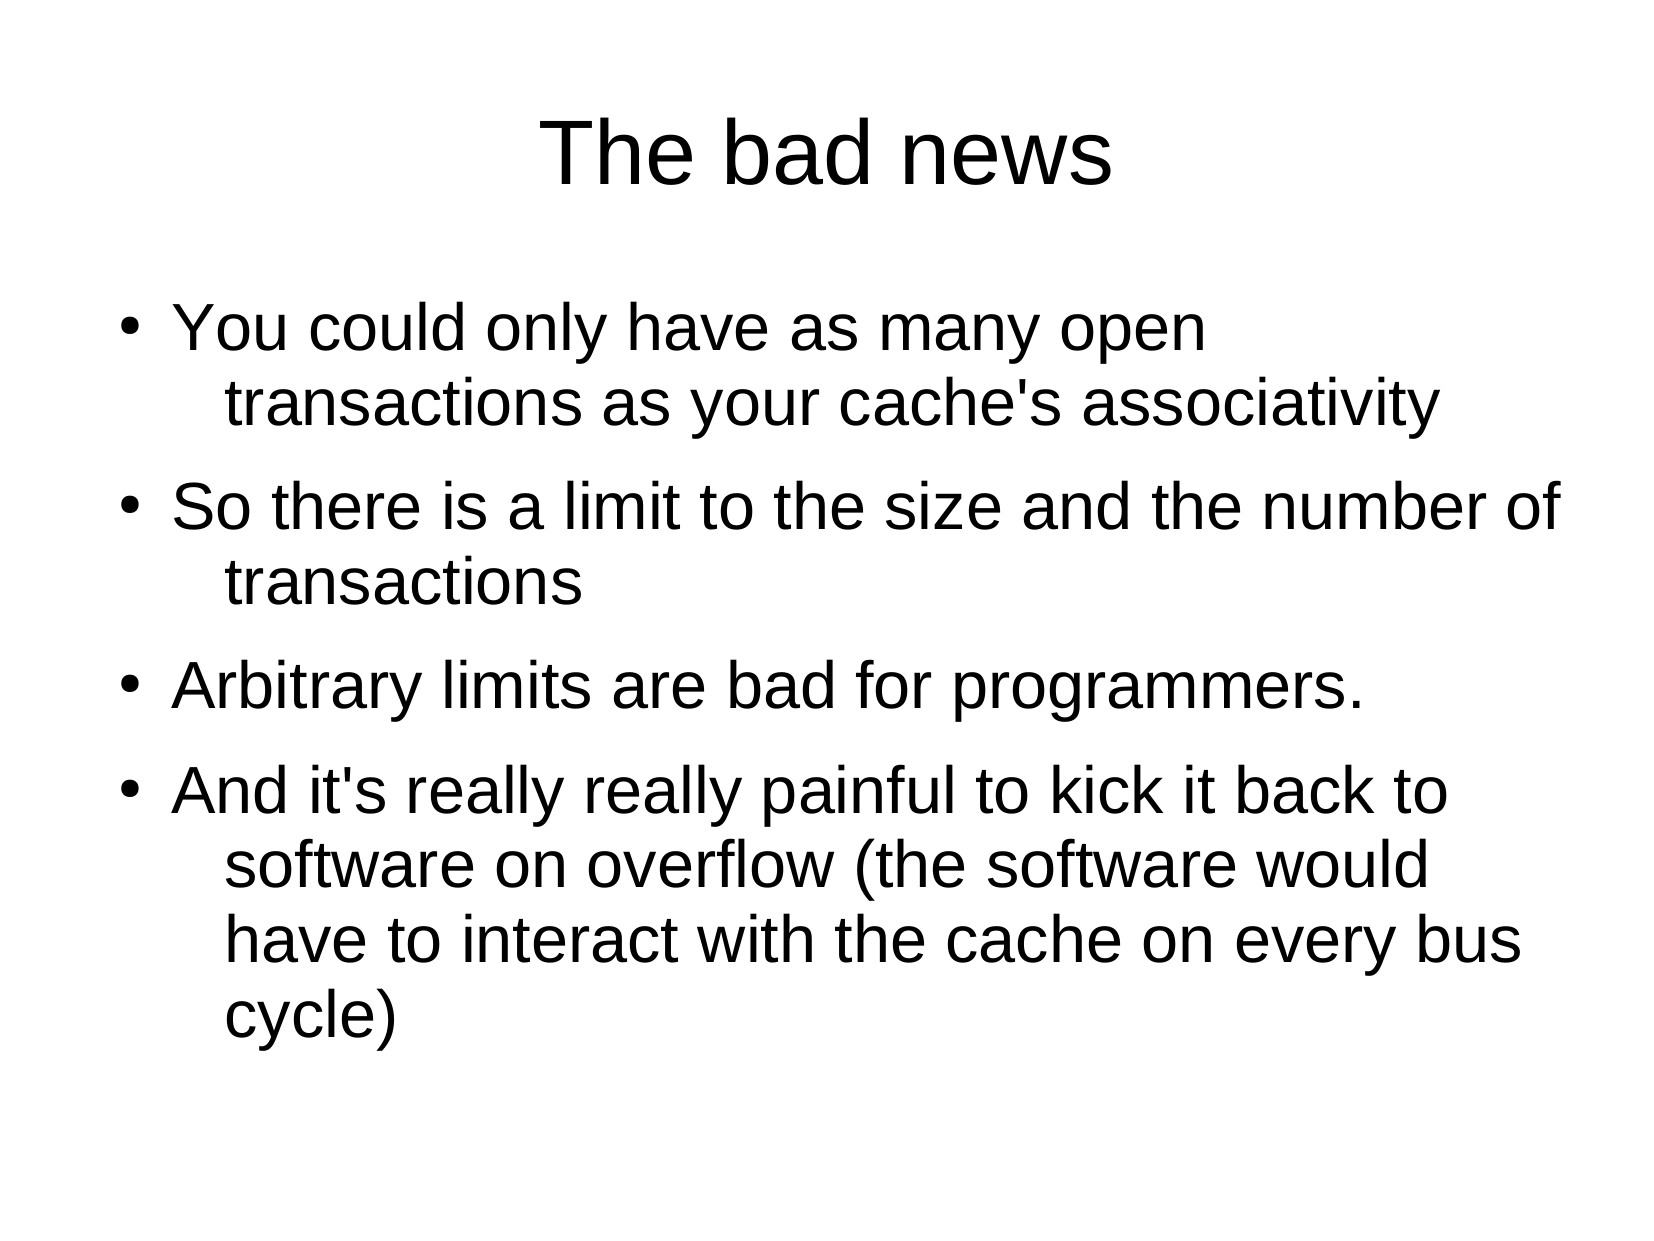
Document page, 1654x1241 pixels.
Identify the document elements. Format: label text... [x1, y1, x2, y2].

title The bad news [82, 49, 1571, 257]
list You could only have as many open transactions as your cache's associativity So there is a limit to the size and the number of transactions Arbitrary limits are bad for programmers. And it's really really painful to kick it back to software on overflow (the software would have to interact with the cache on every bus cycle) [82, 290, 1571, 1109]
